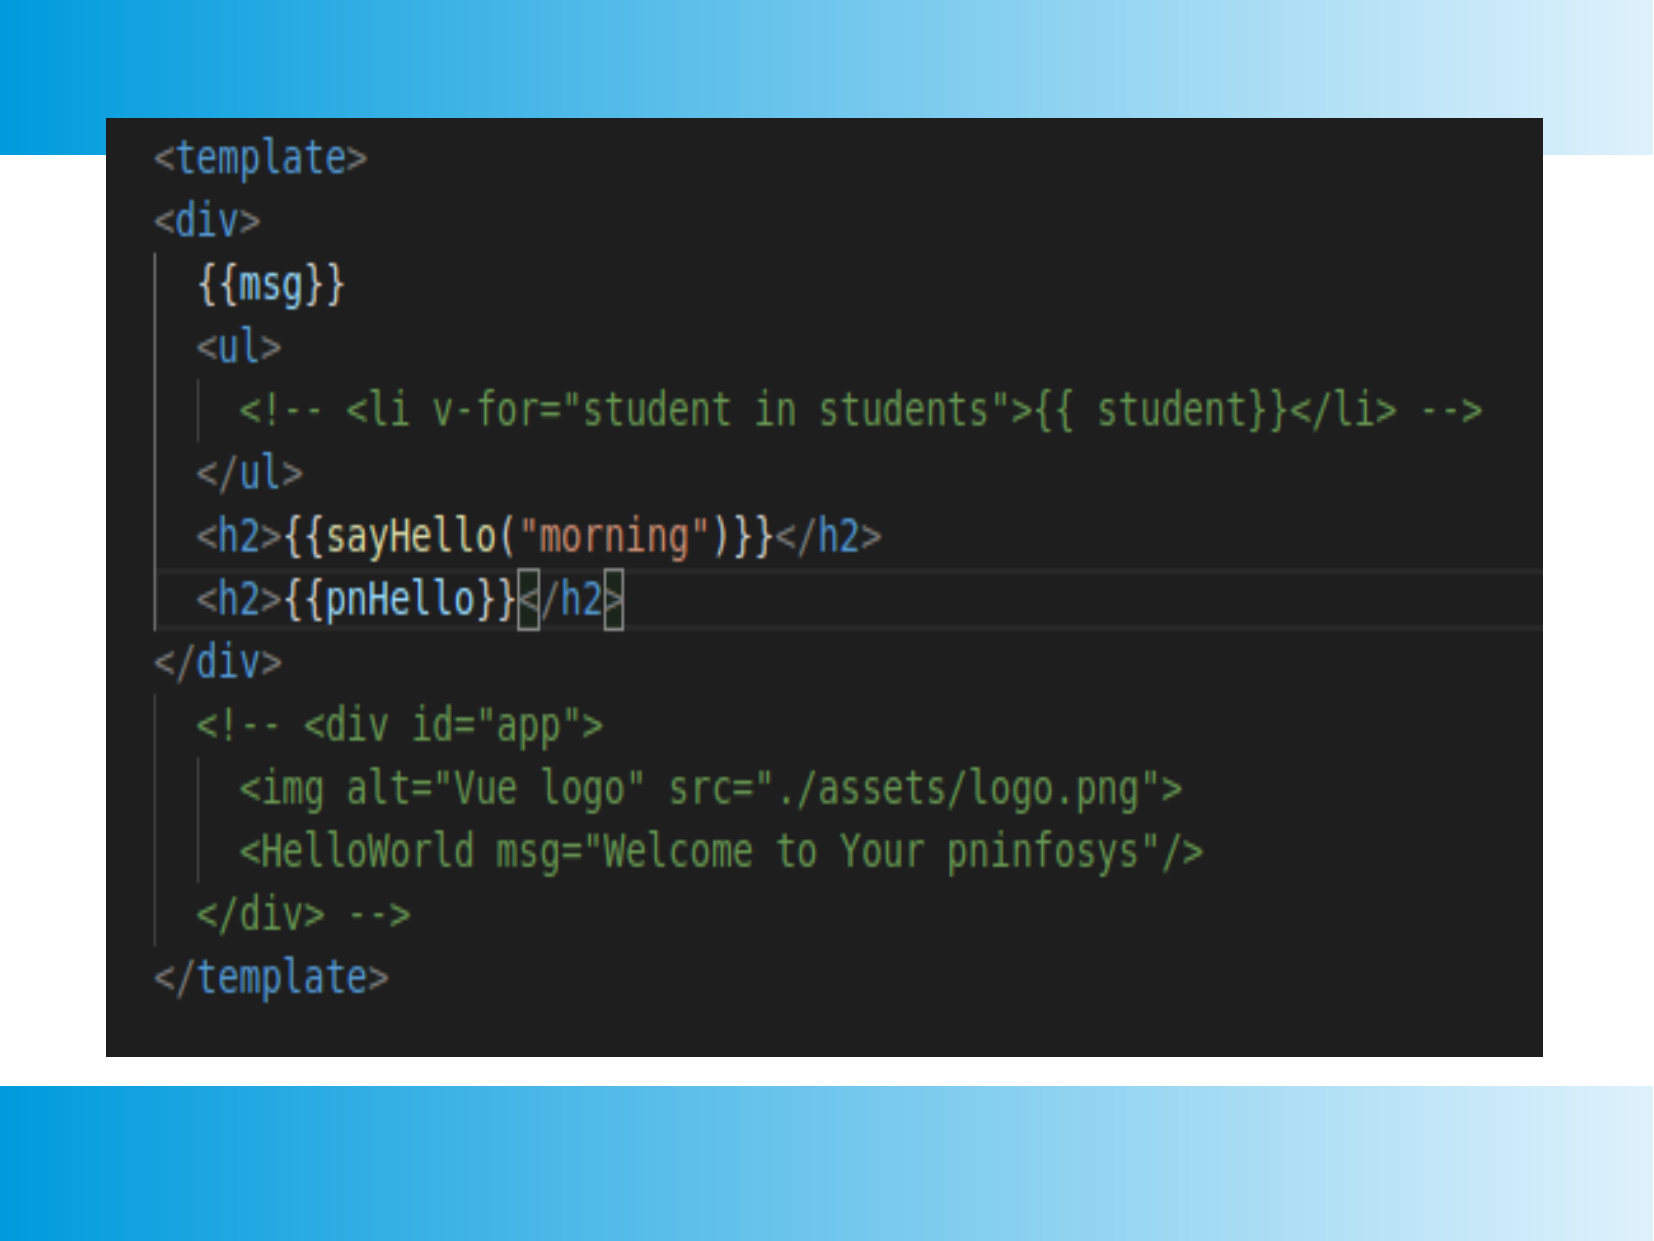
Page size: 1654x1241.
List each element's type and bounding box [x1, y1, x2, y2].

picture [106, 0, 1543, 1057]
